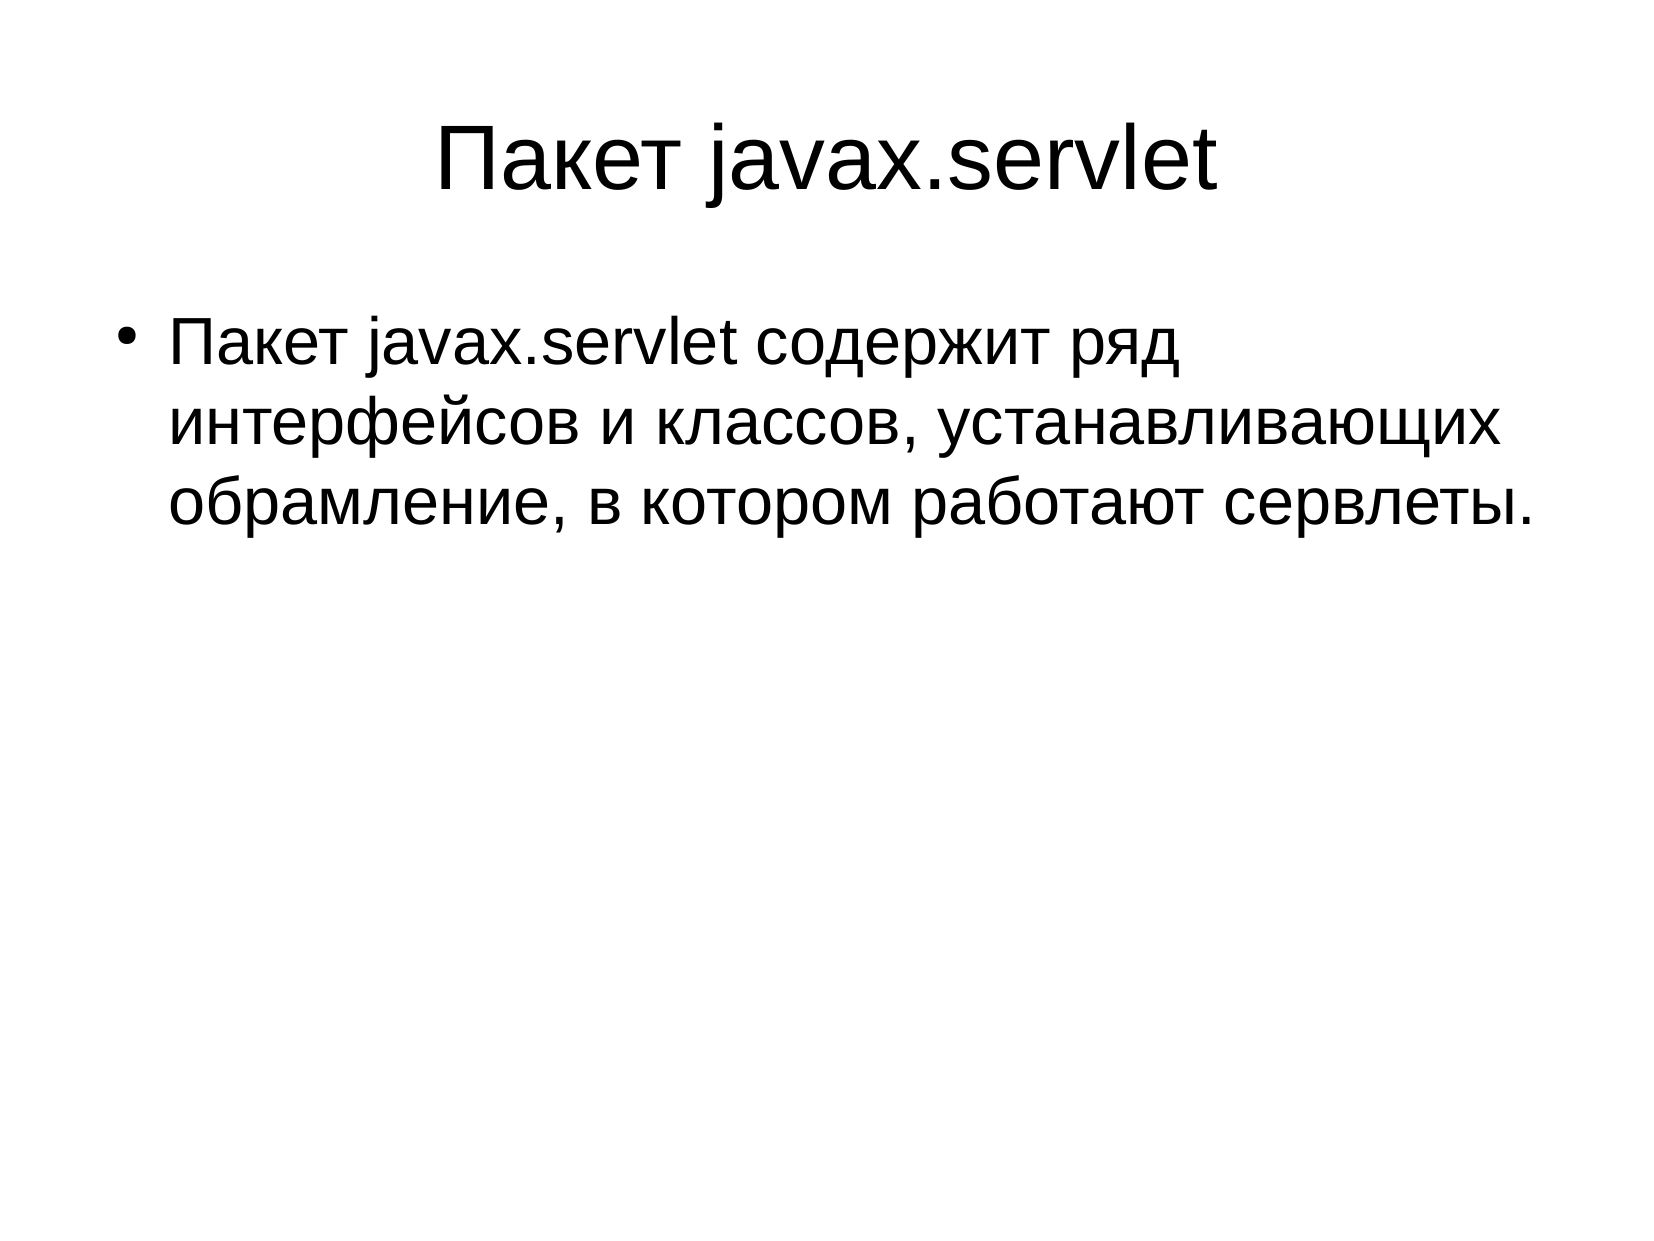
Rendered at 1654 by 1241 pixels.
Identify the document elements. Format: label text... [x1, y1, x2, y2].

title Пакет javax.servlet [82, 49, 1571, 257]
list Пакет javax.servlet содержит ряд интерфейсов и классов, устанавливающих обрамление, в котором работают сервлеты. [82, 290, 1571, 1010]
